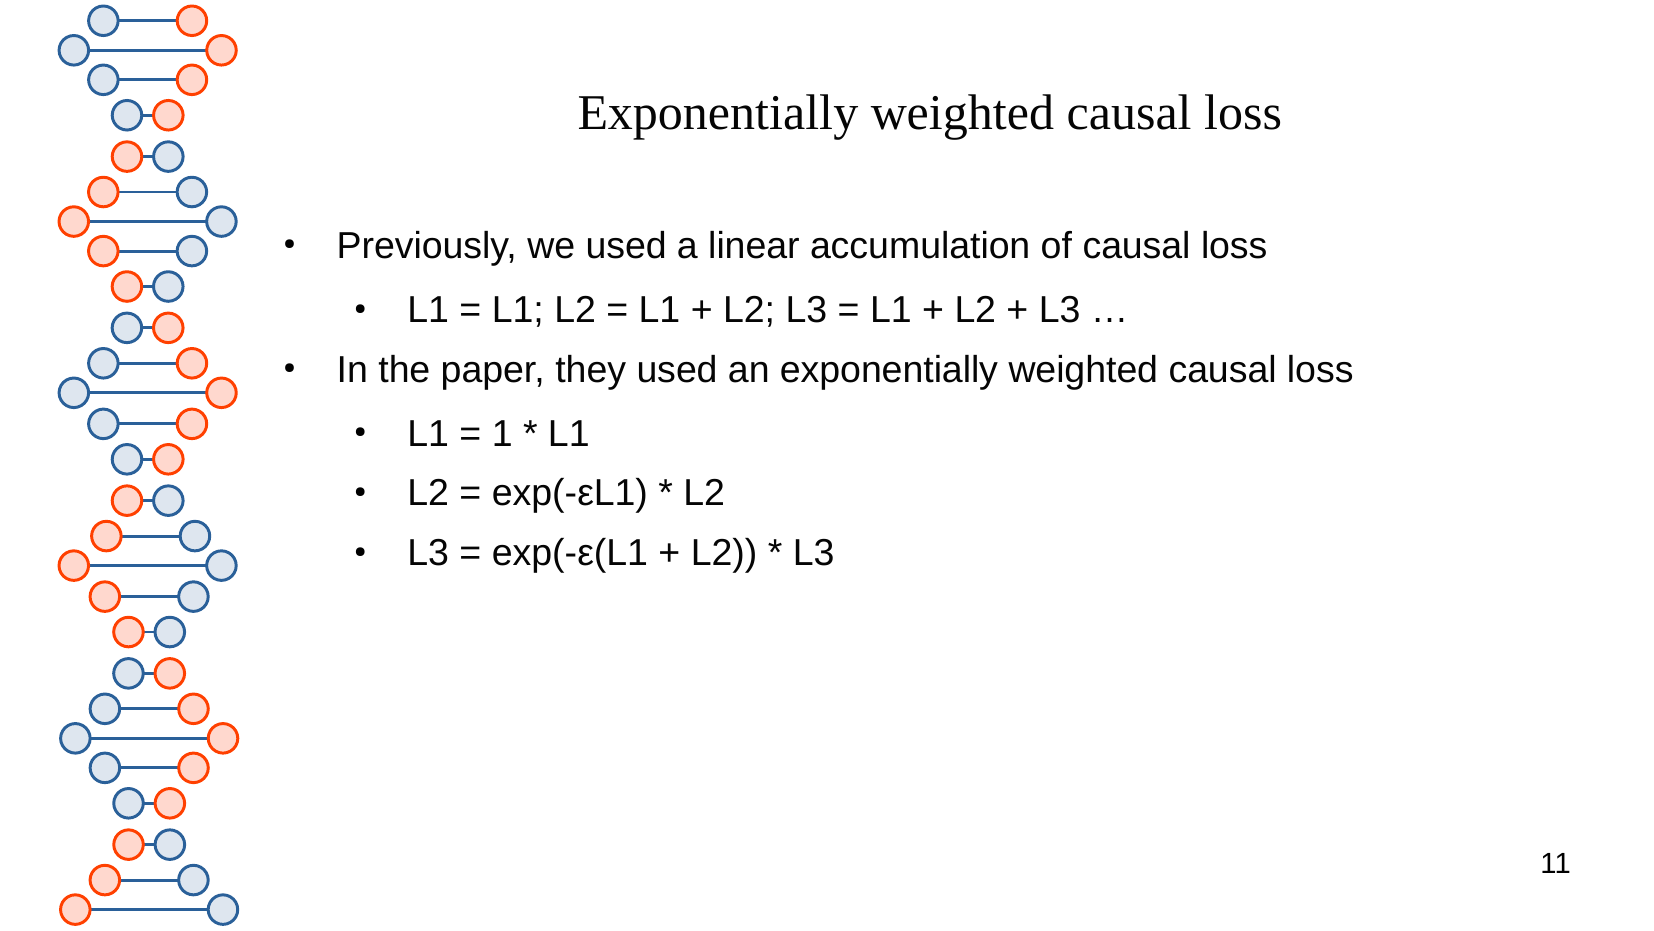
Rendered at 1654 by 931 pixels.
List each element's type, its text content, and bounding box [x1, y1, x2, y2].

title Exponentially weighted causal loss [265, 35, 1595, 189]
list Previously, we used a linear accumulation of causal loss L1 = L1; L2 = L1 + L2; L3 = L1 + L2 + L3 … In the paper, they used an exponentially weighted causal loss L1 = 1 * L1 L2 = exp(-εL1) * L2 L3 = exp(-ε(L1 + L2)) * L3 [265, 224, 1595, 764]
